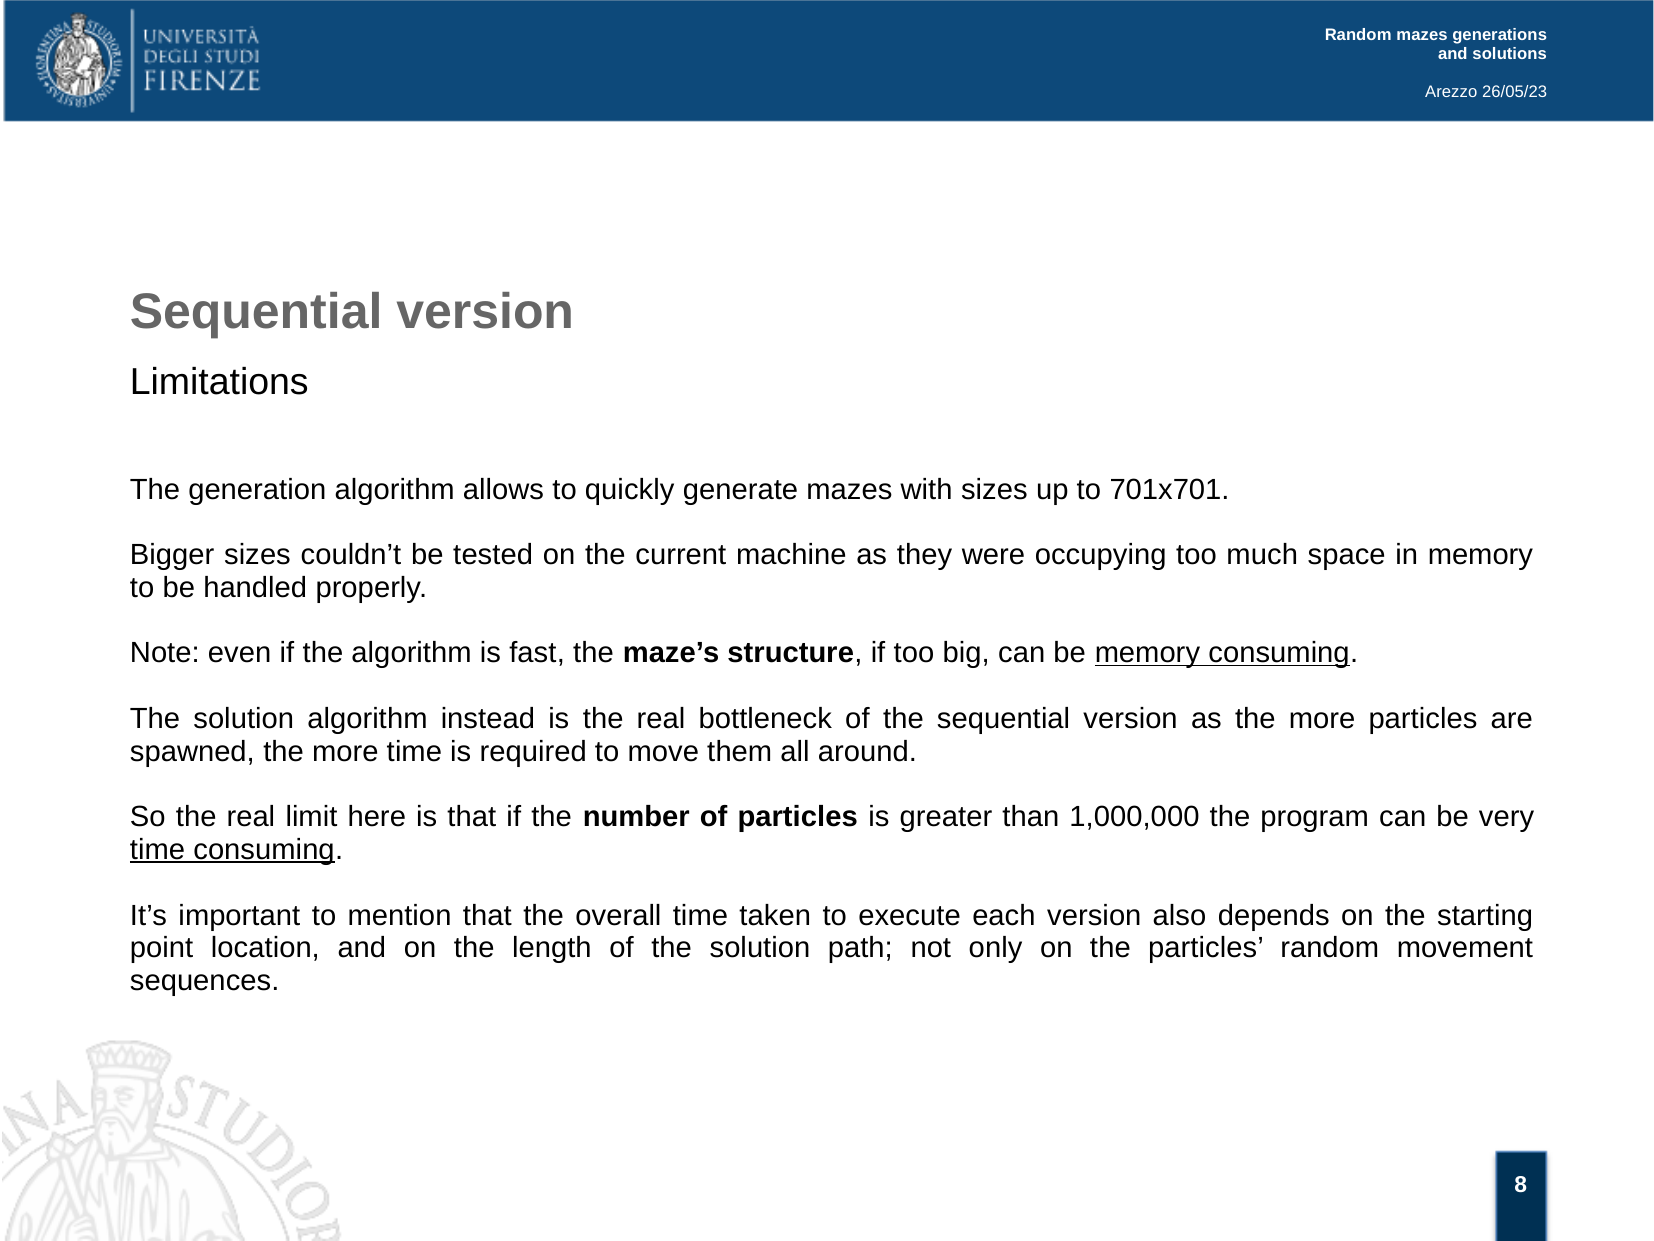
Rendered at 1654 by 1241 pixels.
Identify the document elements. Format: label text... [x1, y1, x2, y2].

text_box Sequential version Limitations [129, 255, 993, 403]
text_box Random mazes generations and solutions Arezzo 26/05/23 [685, 24, 1548, 102]
text_box 8 [1505, 1160, 1536, 1208]
picture [2, 0, 1654, 1241]
text_box The generation algorithm allows to quickly generate mazes with sizes up to 701x701. Bigger sizes couldn’t be tested on the current machine as they were occupying too much space in memory to be handled properly. Note: even if the algorithm is fast, the maze’s structure, if too big, can be memory consuming. The solution algorithm instead is the real bottleneck of the sequential version as the more particles are spawned, the more time is required to move them all around. So the real limit here is that if the number of particles is greater than 1,000,000 the program can be very time consuming. It’s important to mention that the overall time taken to execute each version also depends on the starting point location, and on the length of the solution path; not only on the particles’ random movement sequences. [129, 413, 1536, 1123]
